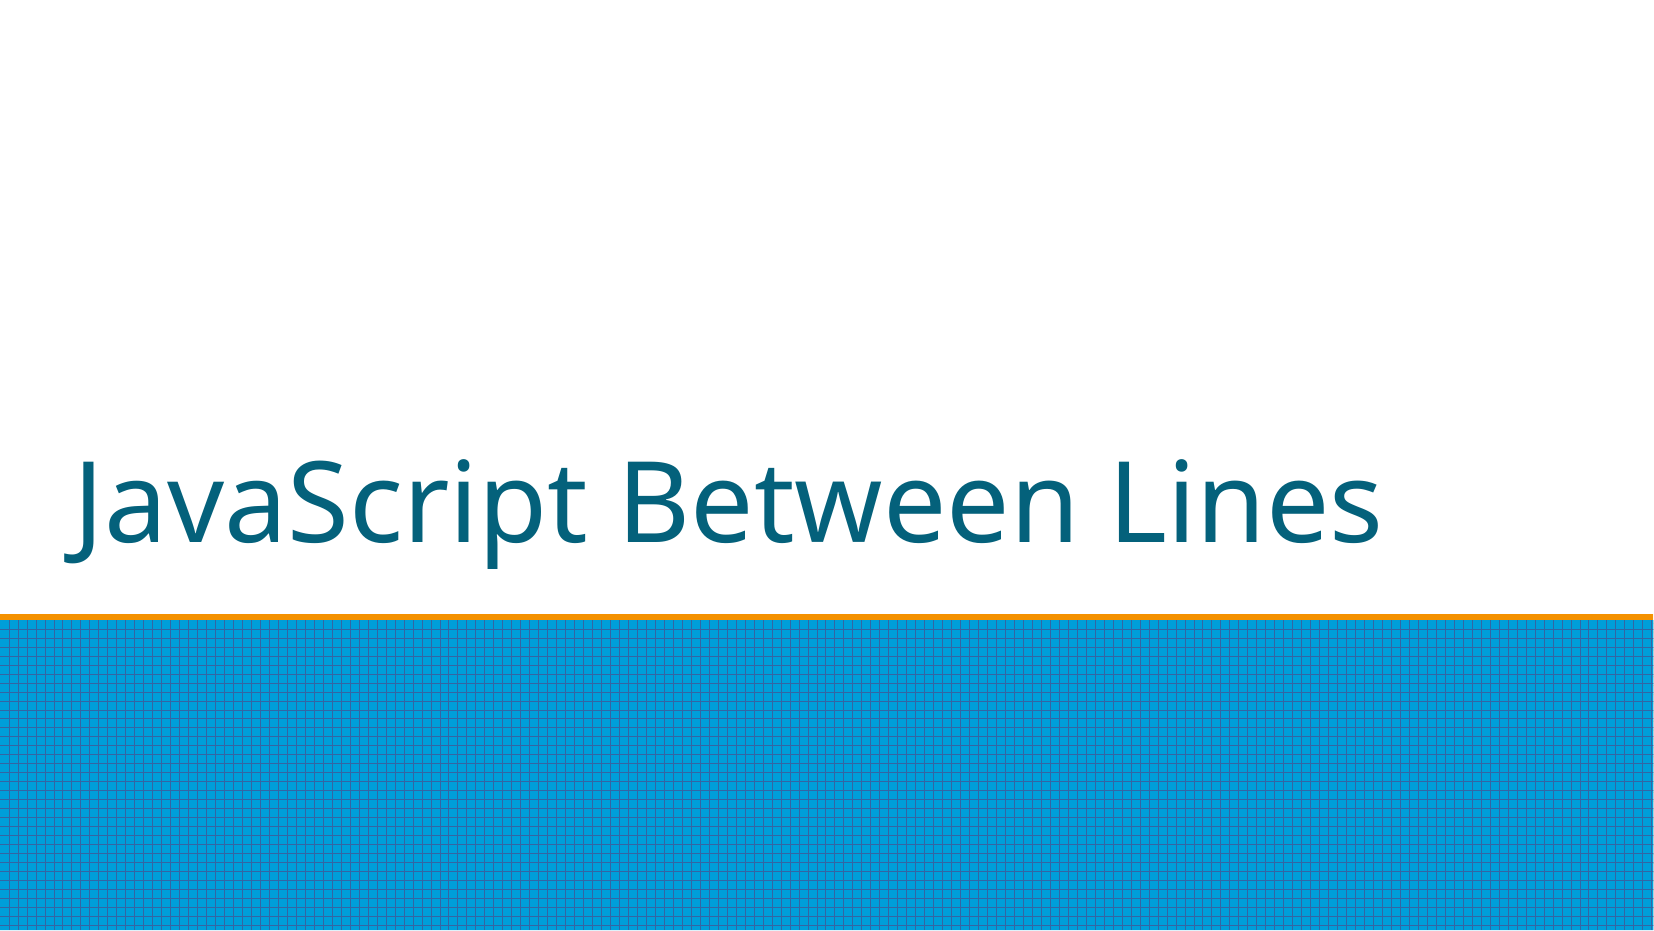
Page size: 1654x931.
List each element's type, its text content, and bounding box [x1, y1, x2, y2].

title JavaScript Between Lines [73, 44, 1551, 576]
